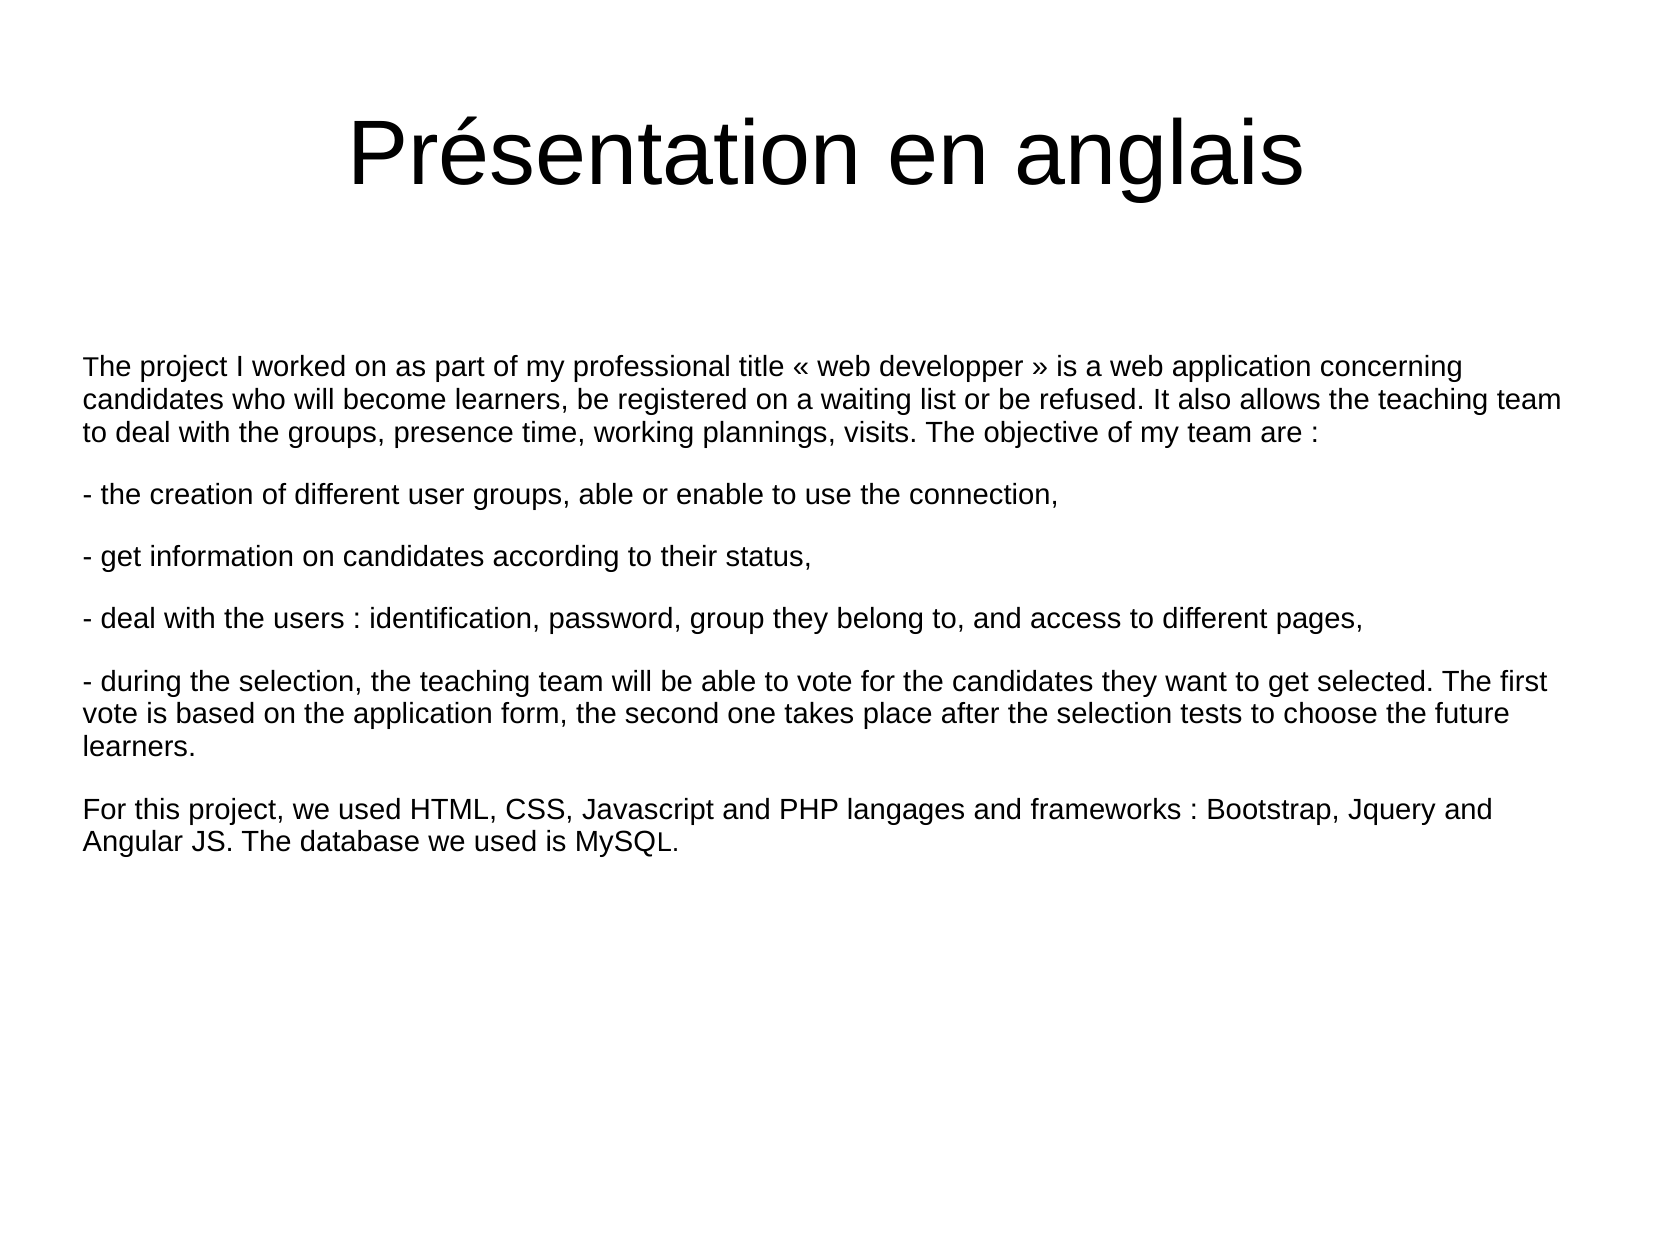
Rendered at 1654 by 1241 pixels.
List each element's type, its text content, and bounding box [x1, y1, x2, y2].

list The project I worked on as part of my professional title « web developper » is a web application concerning candidates who will become learners, be registered on a waiting list or be refused. It also allows the teaching team to deal with the groups, presence time, working plannings, visits. The objective of my team are : - the creation of different user groups, able or enable to use the connection, - get information on candidates according to their status, - deal with the users : identification, password, group they belong to, and access to different pages, - during the selection, the teaching team will be able to vote for the candidates they want to get selected. The first vote is based on the application form, the second one takes place after the selection tests to choose the future learners. For this project, we used HTML, CSS, Javascript and PHP langages and frameworks : Bootstrap, Jquery and Angular JS. The database we used is MySQL. [82, 290, 1571, 1010]
title Présentation en anglais [82, 49, 1571, 257]
